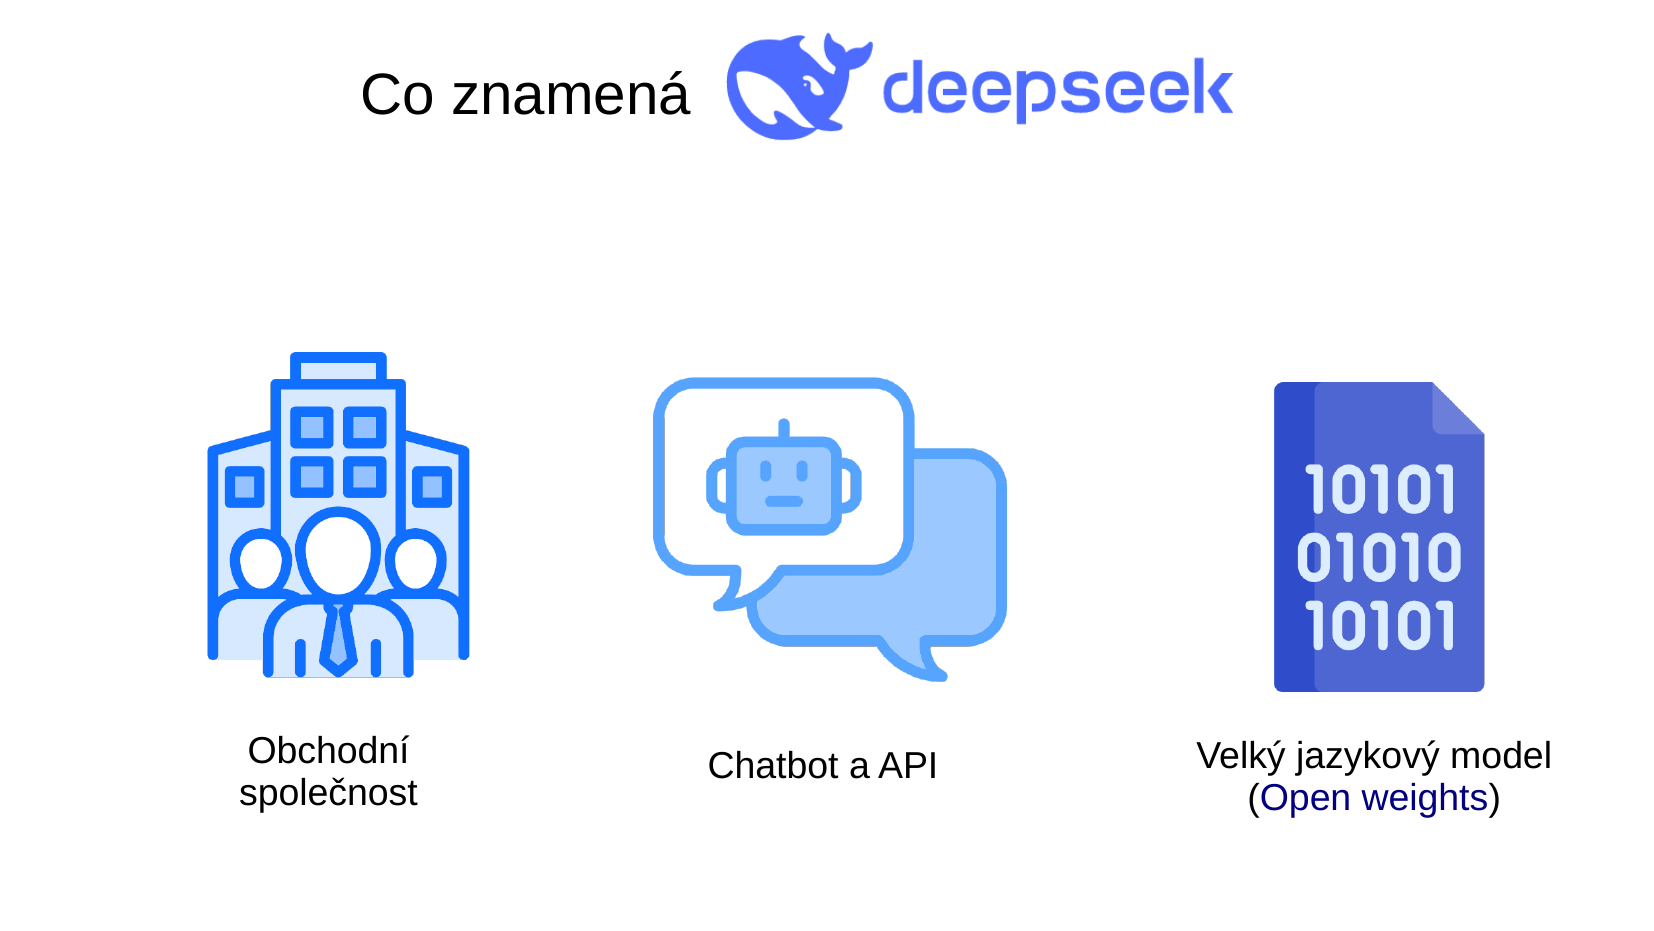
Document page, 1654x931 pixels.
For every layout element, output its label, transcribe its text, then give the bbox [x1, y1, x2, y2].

text_box Co znamená [345, 54, 798, 200]
text_box Velký jazykový model (Open weights) [1148, 727, 1600, 911]
picture [1224, 382, 1534, 693]
text_box Chatbot a API [632, 737, 1015, 859]
picture [166, 343, 510, 686]
picture [692, 0, 1268, 180]
text_box Obchodní společnost [149, 722, 508, 827]
picture [653, 353, 1007, 707]
